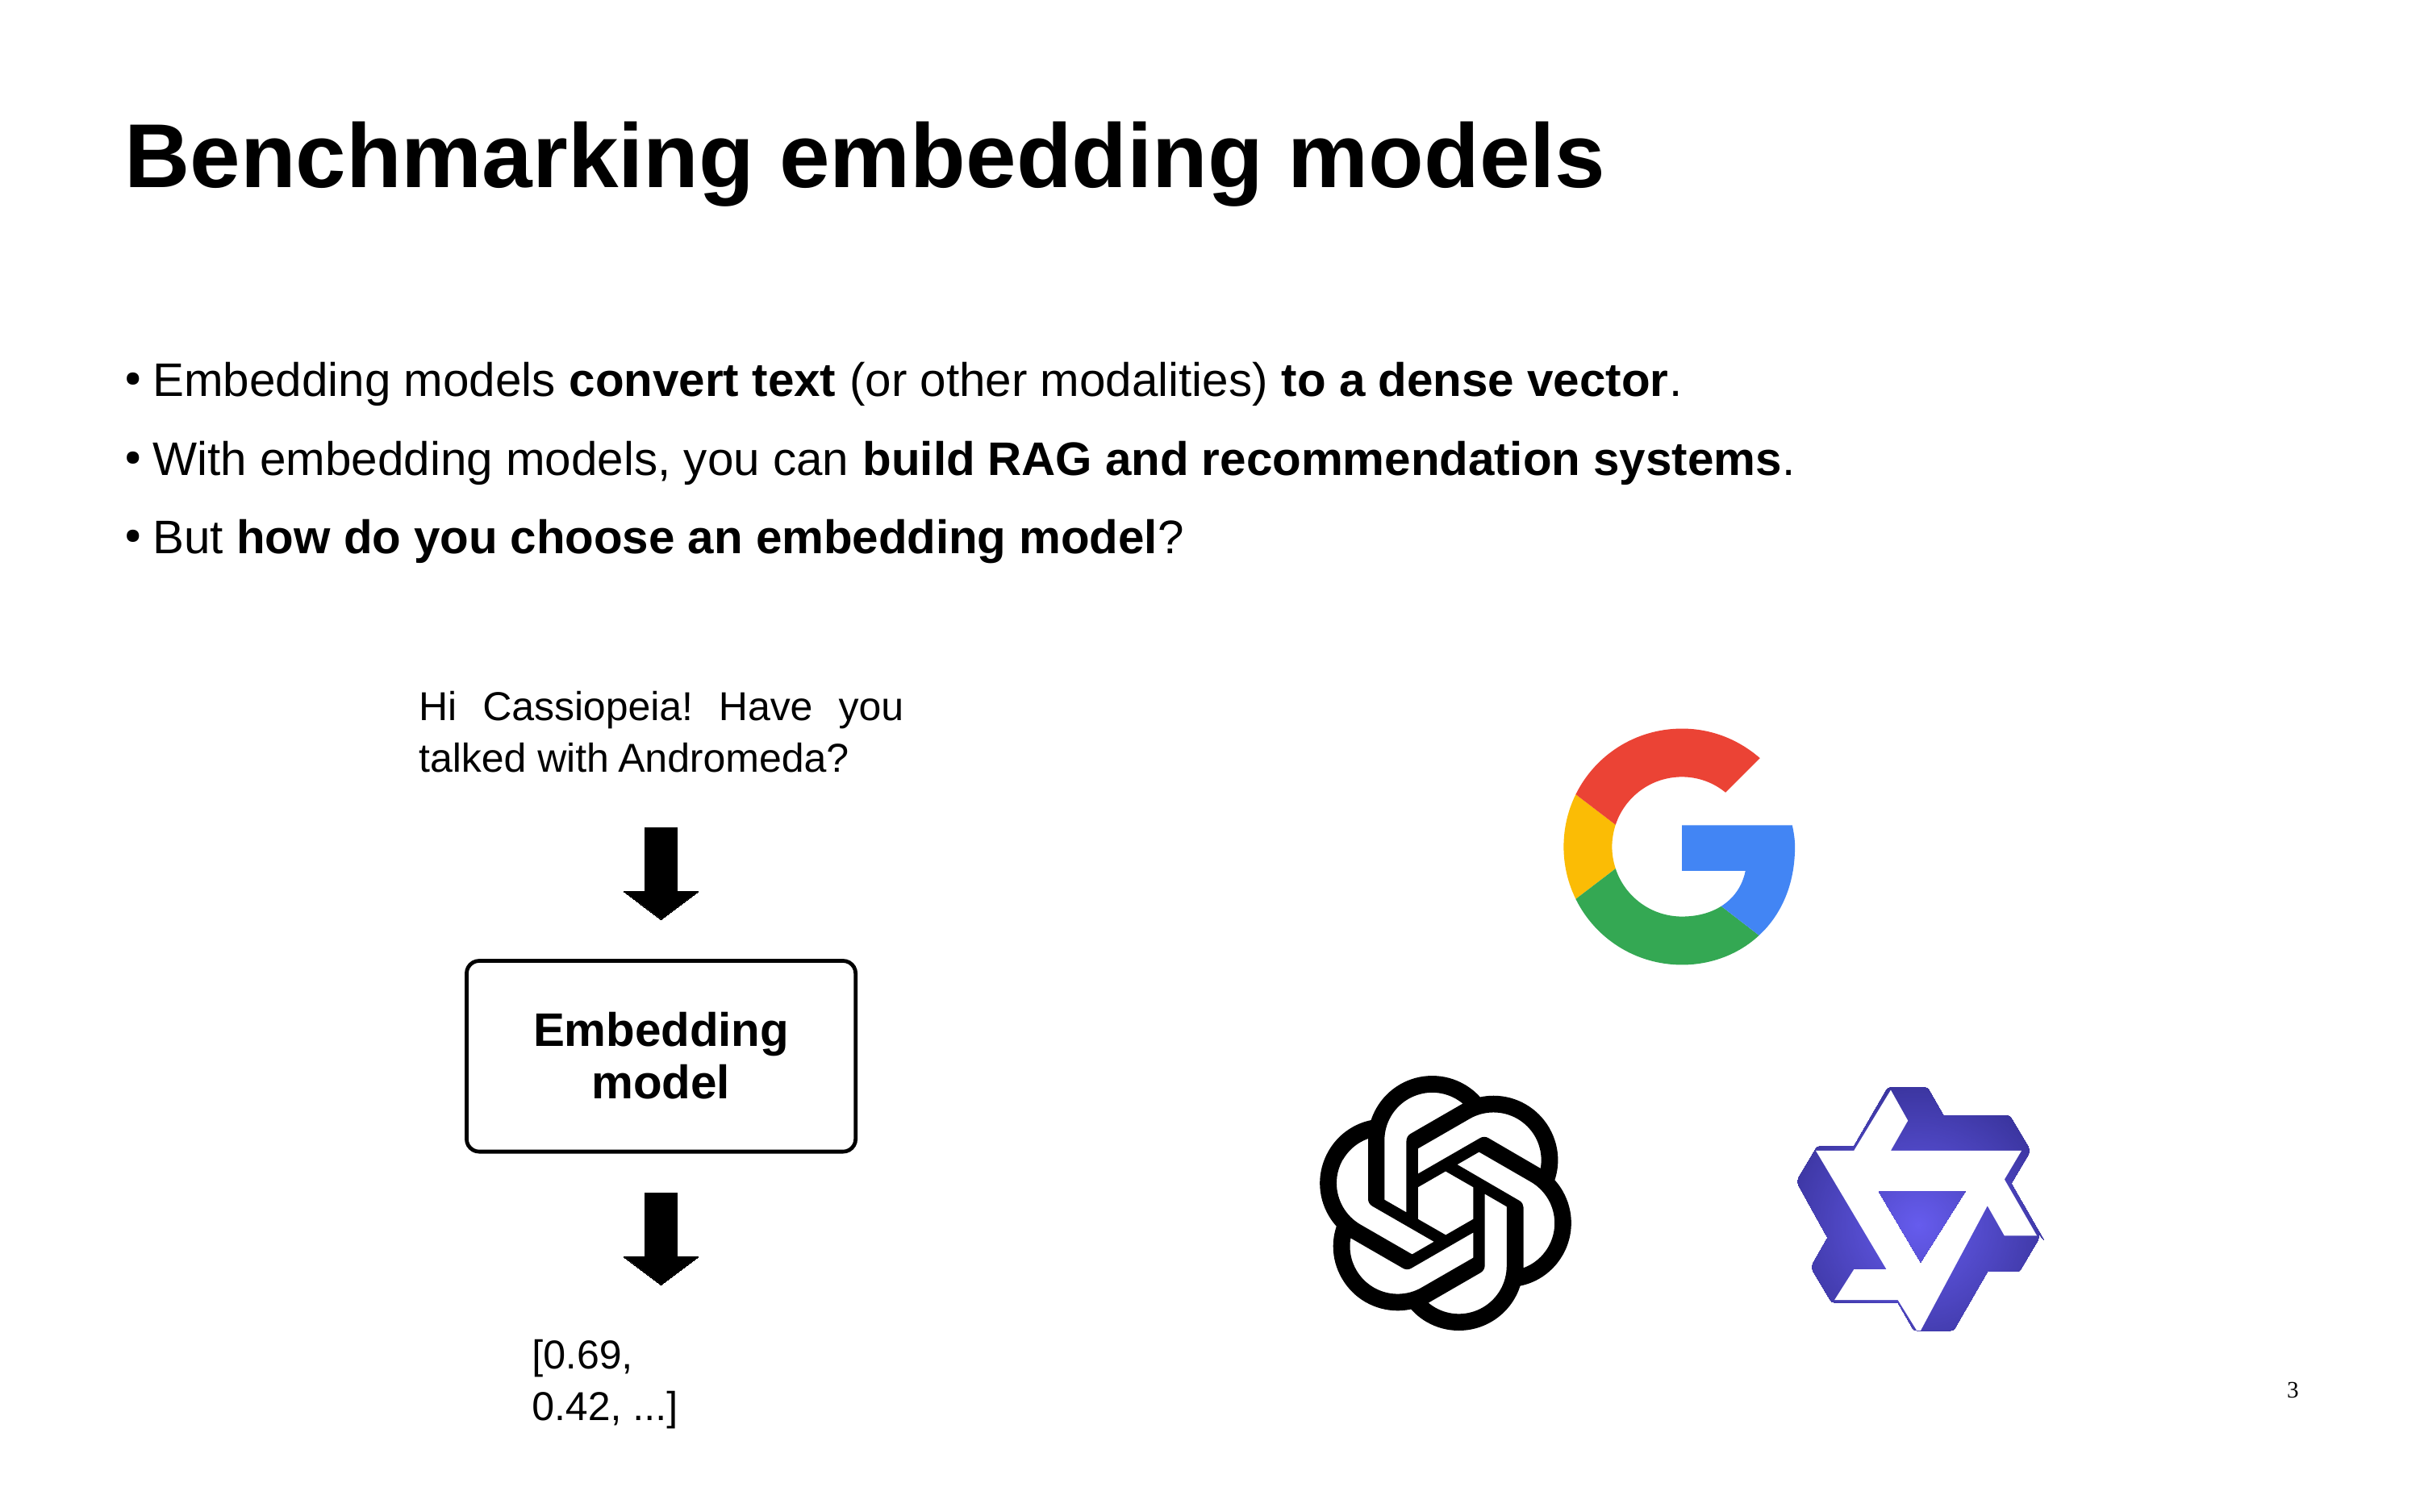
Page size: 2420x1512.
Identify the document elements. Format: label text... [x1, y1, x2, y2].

text_box [624, 827, 699, 920]
picture [1797, 1087, 2044, 1331]
text_box [624, 1193, 699, 1285]
text_box Embedding model [466, 960, 856, 1152]
text_box Embedding models convert text (or other modalities) to a dense vector. With embedding models, you can build RAG and recommendation systems. But how do you choose an embedding model? [112, 322, 1846, 570]
text_box Hi Cassiopeia! Have you talked with Andromeda? [407, 671, 916, 787]
text_box [0.69, 0.42, ...] [519, 1326, 803, 1428]
picture [1318, 1076, 1574, 1331]
picture [1559, 726, 1802, 968]
text_box Benchmarking embedding models [112, 61, 2173, 251]
